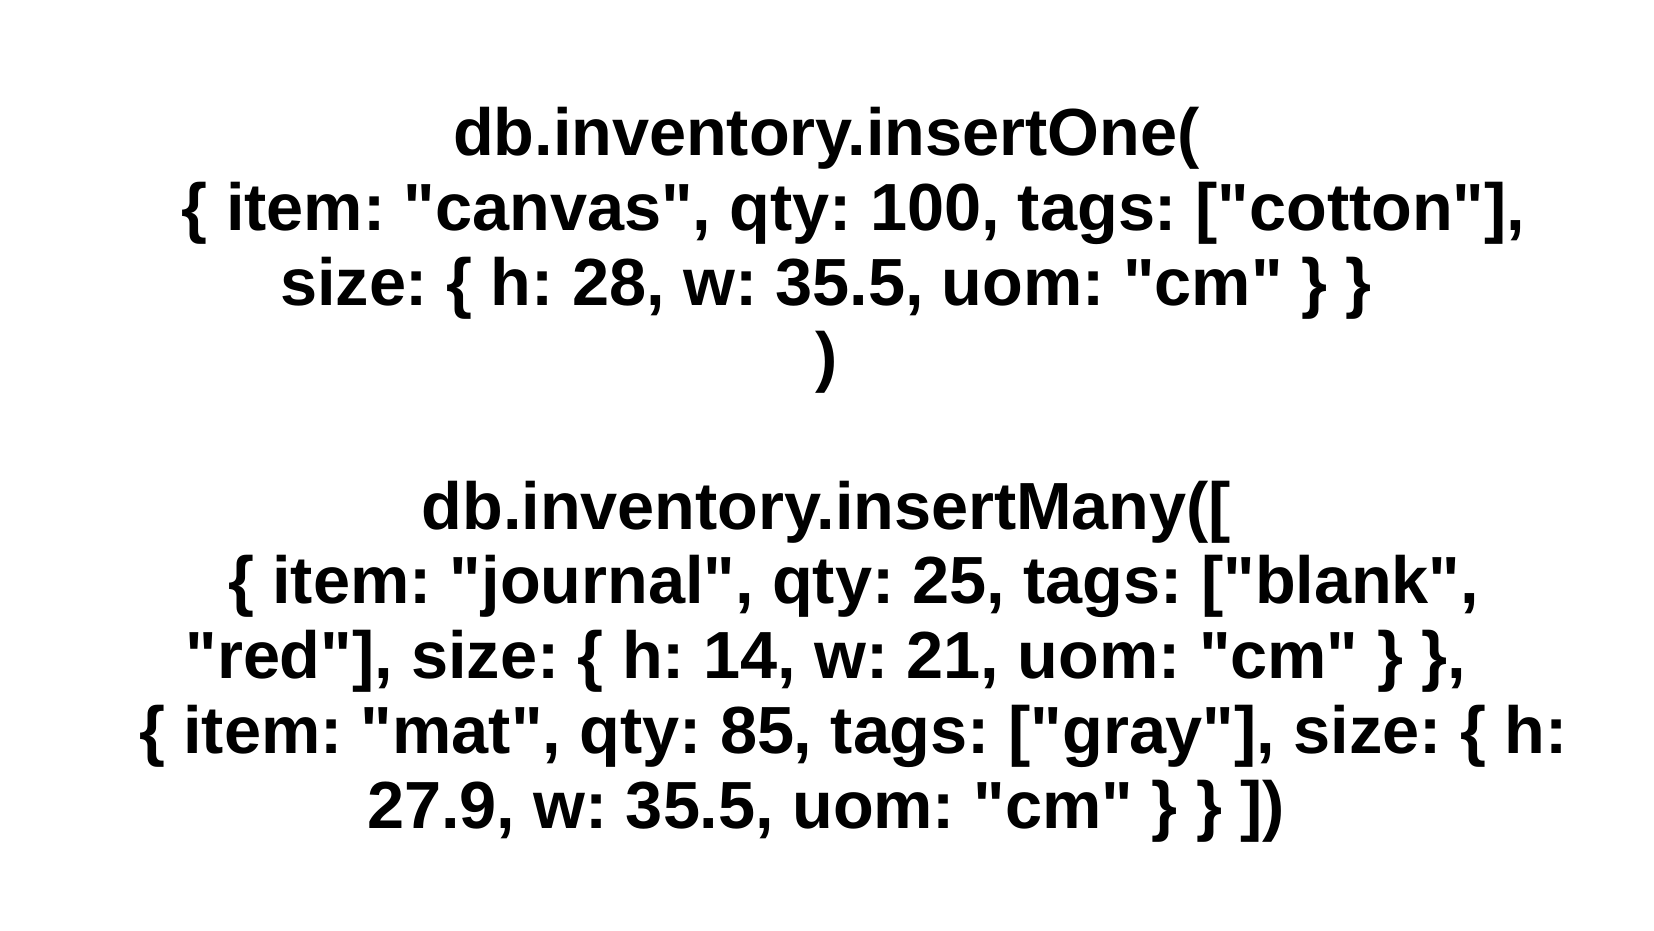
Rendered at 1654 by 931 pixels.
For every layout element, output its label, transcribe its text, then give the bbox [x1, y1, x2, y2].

subtitle db.inventory.insertOne( { item: "canvas", qty: 100, tags: ["cotton"], size: { h: 28, w: 35.5, uom: "cm" } } ) db.inventory.insertMany([ { item: "journal", qty: 25, tags: ["blank", "red"], size: { h: 14, w: 21, uom: "cm" } }, { item: "mat", qty: 85, tags: ["gray"], size: { h: 27.9, w: 35.5, uom: "cm" } } ]) [82, 75, 1571, 863]
